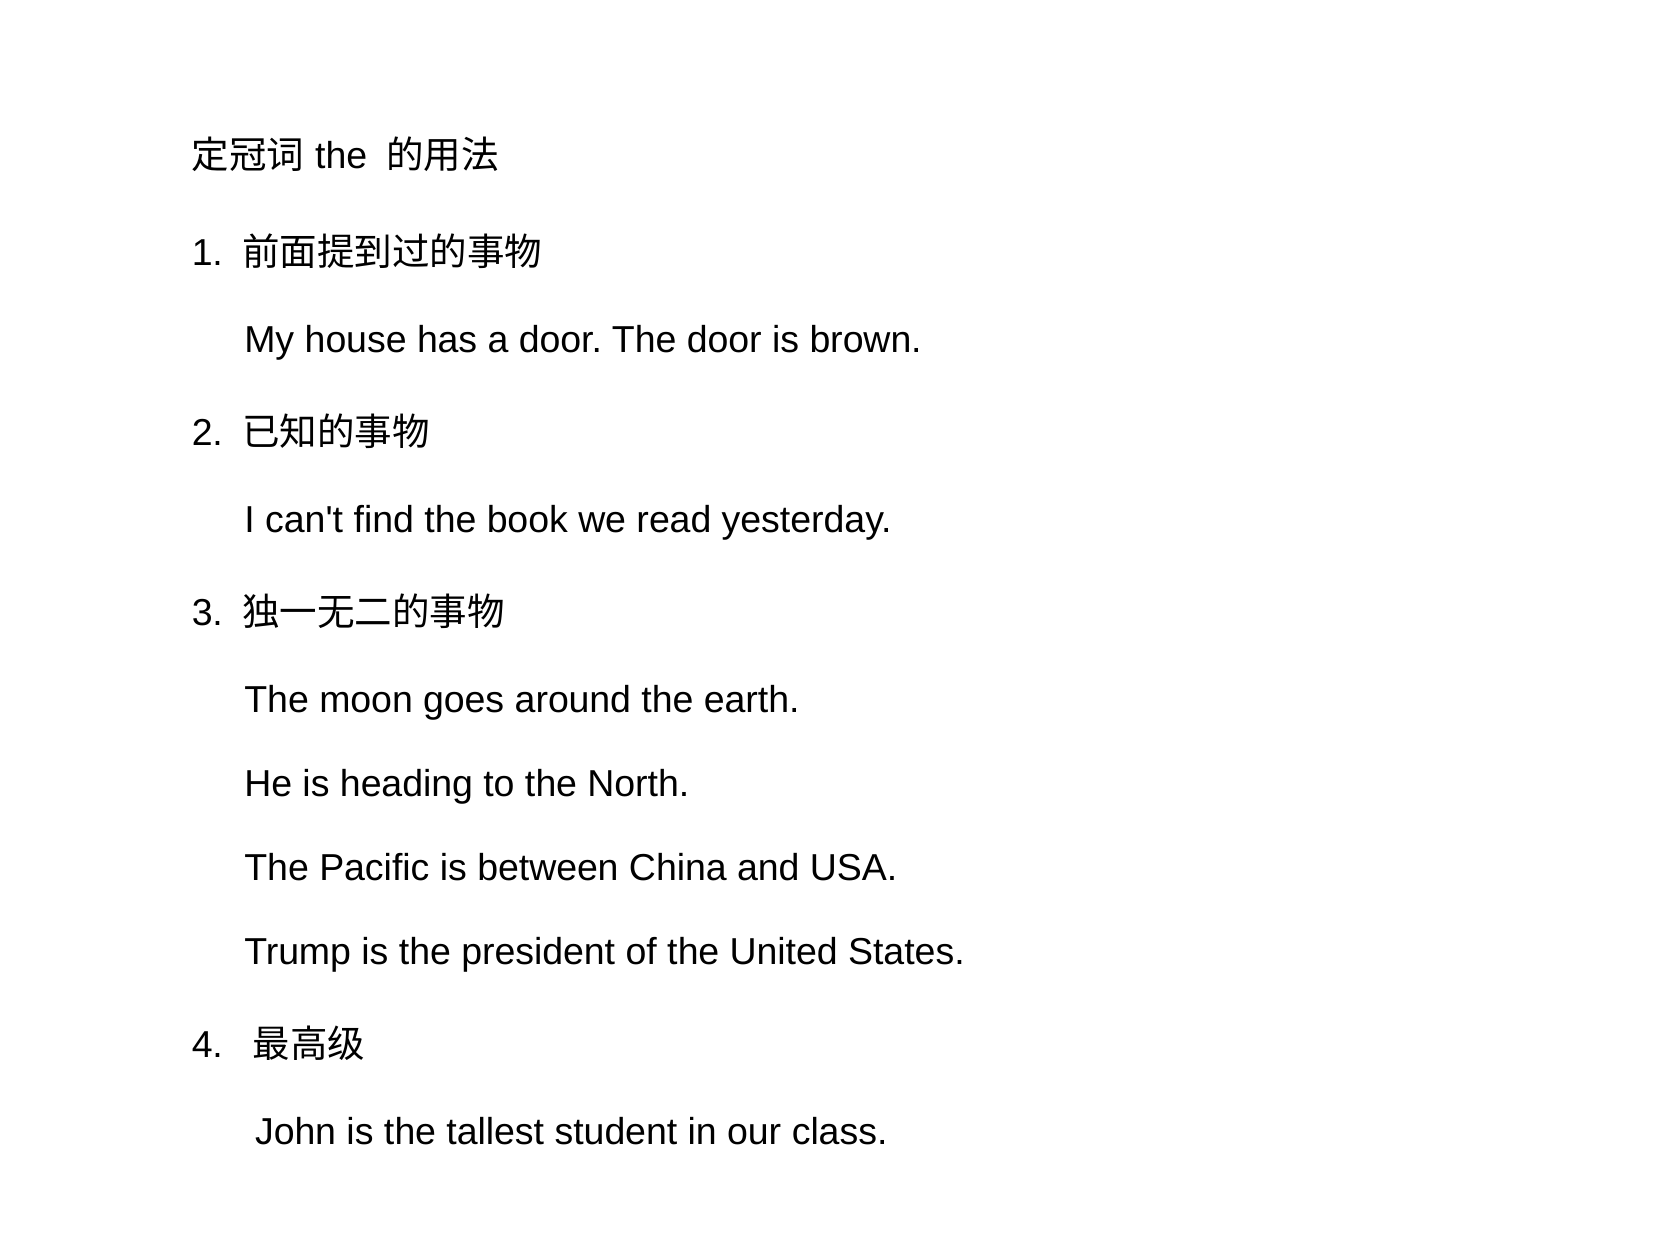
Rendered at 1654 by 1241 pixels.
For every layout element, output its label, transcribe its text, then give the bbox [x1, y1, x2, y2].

text_box 定冠词the 的用法 1. 前面提到过的事物 My house has a door. The door is brown. 2. 已知的事物 I can't find the book we read yesterday. 3. 独一无二的事物 The moon goes around the earth. He is heading to the North. The Pacific is between China and USA. Trump is the president of the United States. 4. 最高级 John is the tallest student in our class. [177, 118, 1506, 1101]
